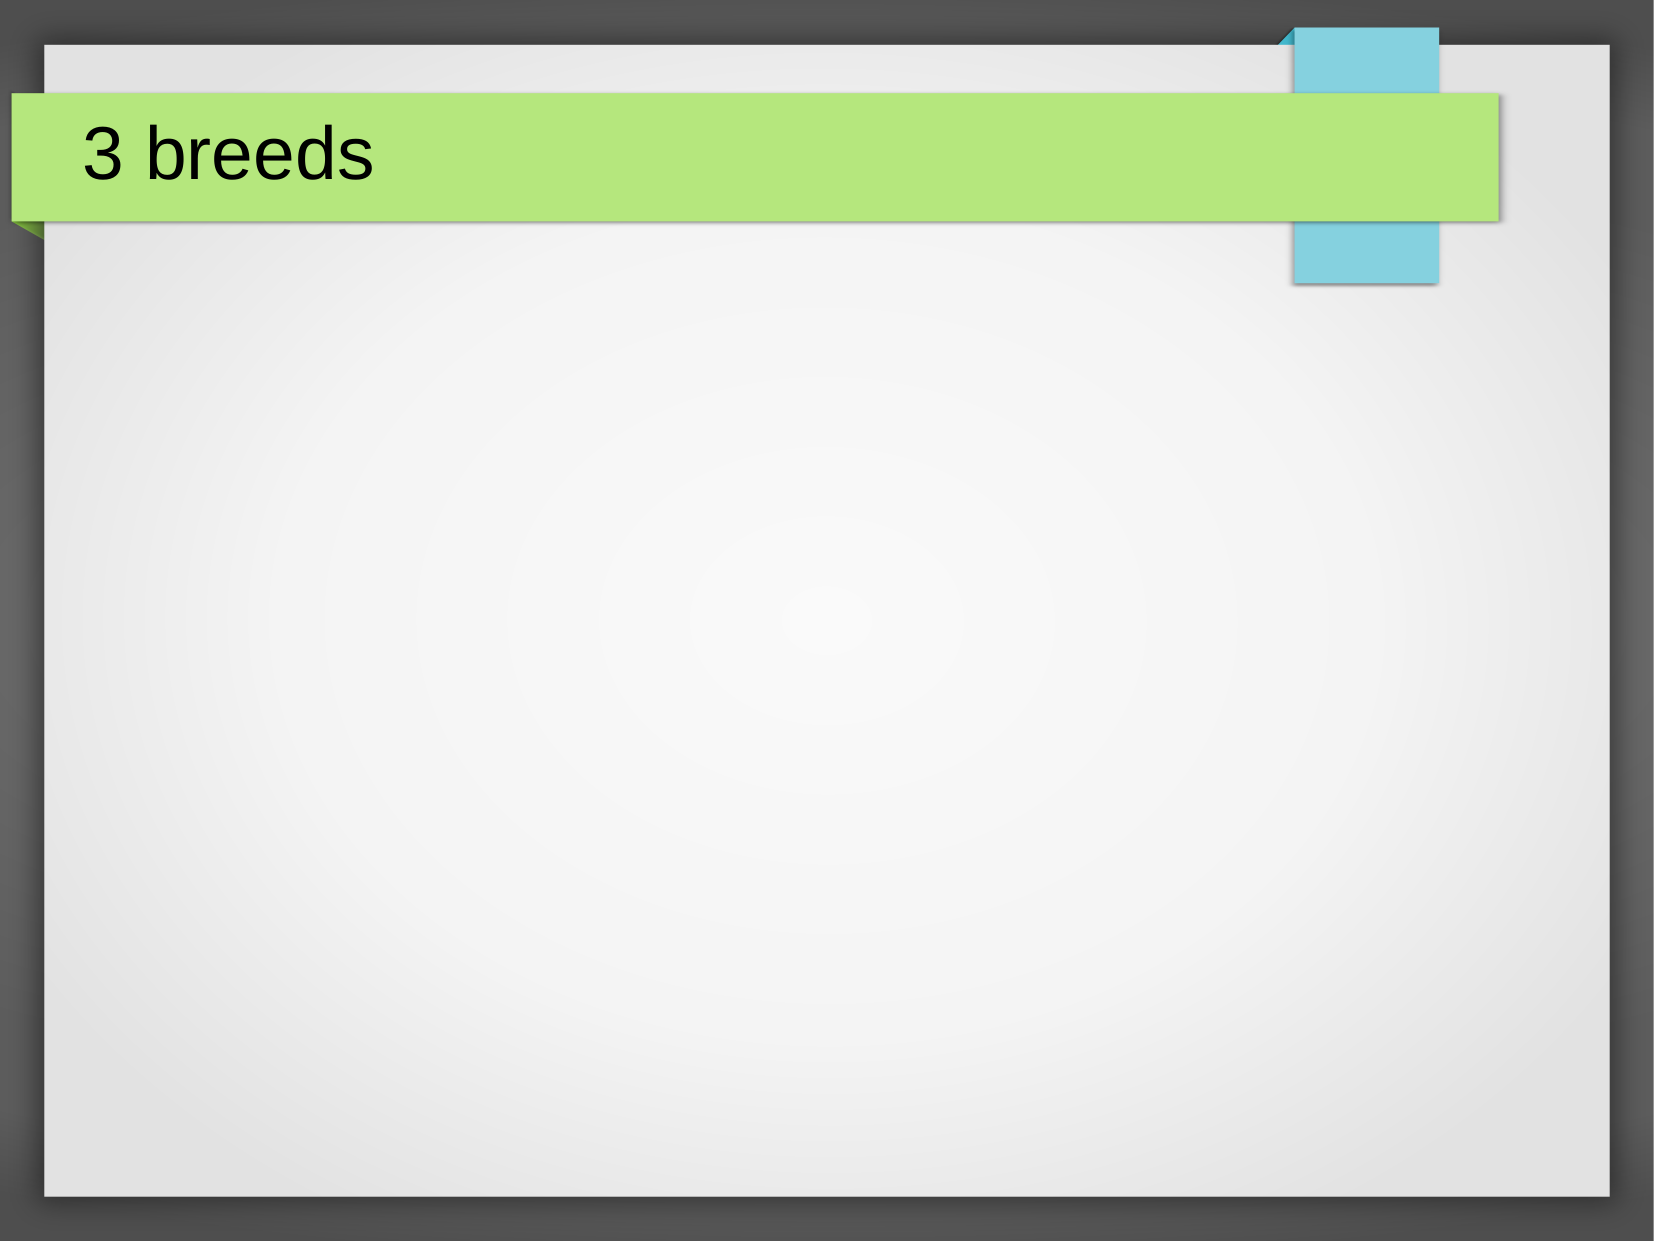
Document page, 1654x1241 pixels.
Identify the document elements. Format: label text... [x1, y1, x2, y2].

picture [0, 0, 1654, 1241]
title 3 breeds [82, 94, 1264, 213]
